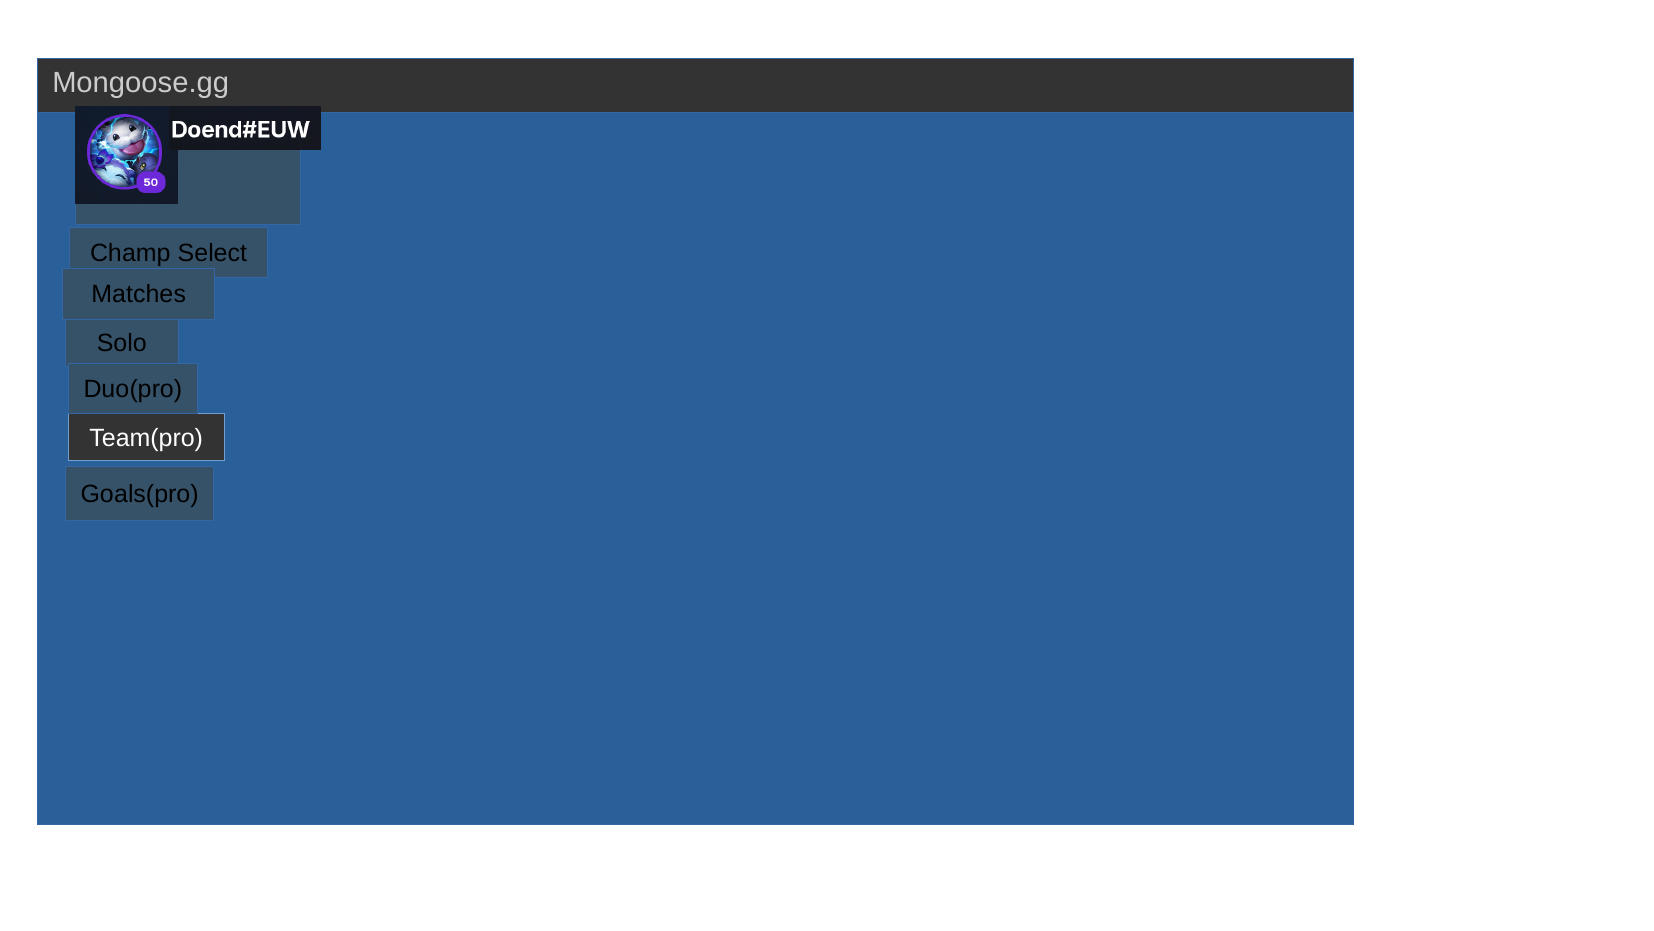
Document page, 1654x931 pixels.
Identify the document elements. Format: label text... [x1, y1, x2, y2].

picture [75, 106, 321, 204]
text_box Champ Select [69, 227, 268, 278]
text_box Matches [62, 268, 215, 320]
text_box [37, 58, 1354, 825]
text_box Team(pro) [68, 413, 225, 461]
text_box Goals(pro) [65, 466, 214, 521]
text_box Solo [65, 319, 179, 367]
text_box Mongoose.gg [37, 59, 245, 107]
text_box Duo(pro) [68, 363, 198, 414]
